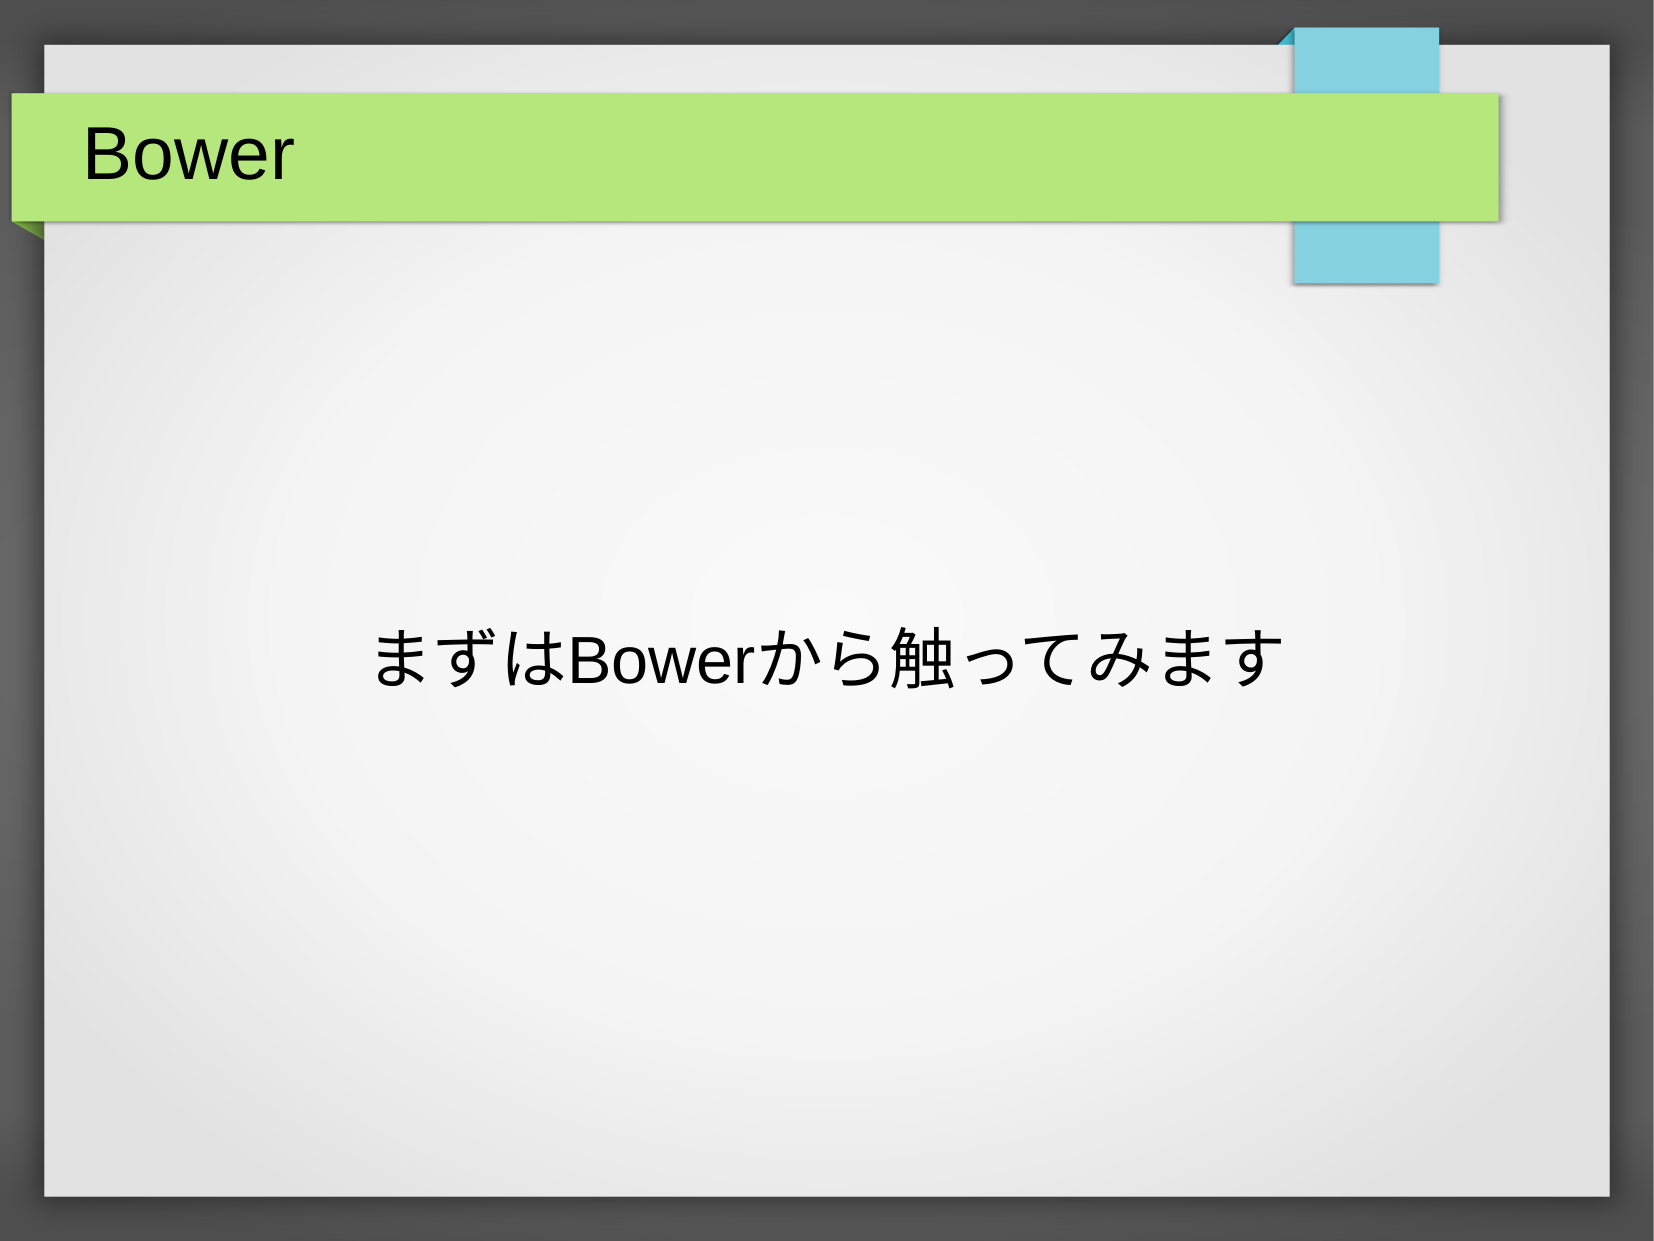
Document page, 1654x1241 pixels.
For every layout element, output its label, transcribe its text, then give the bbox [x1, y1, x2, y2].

picture [0, 0, 1654, 1241]
subtitle まずはBowerから触ってみます [82, 295, 1571, 1015]
title Bower [82, 94, 1264, 213]
